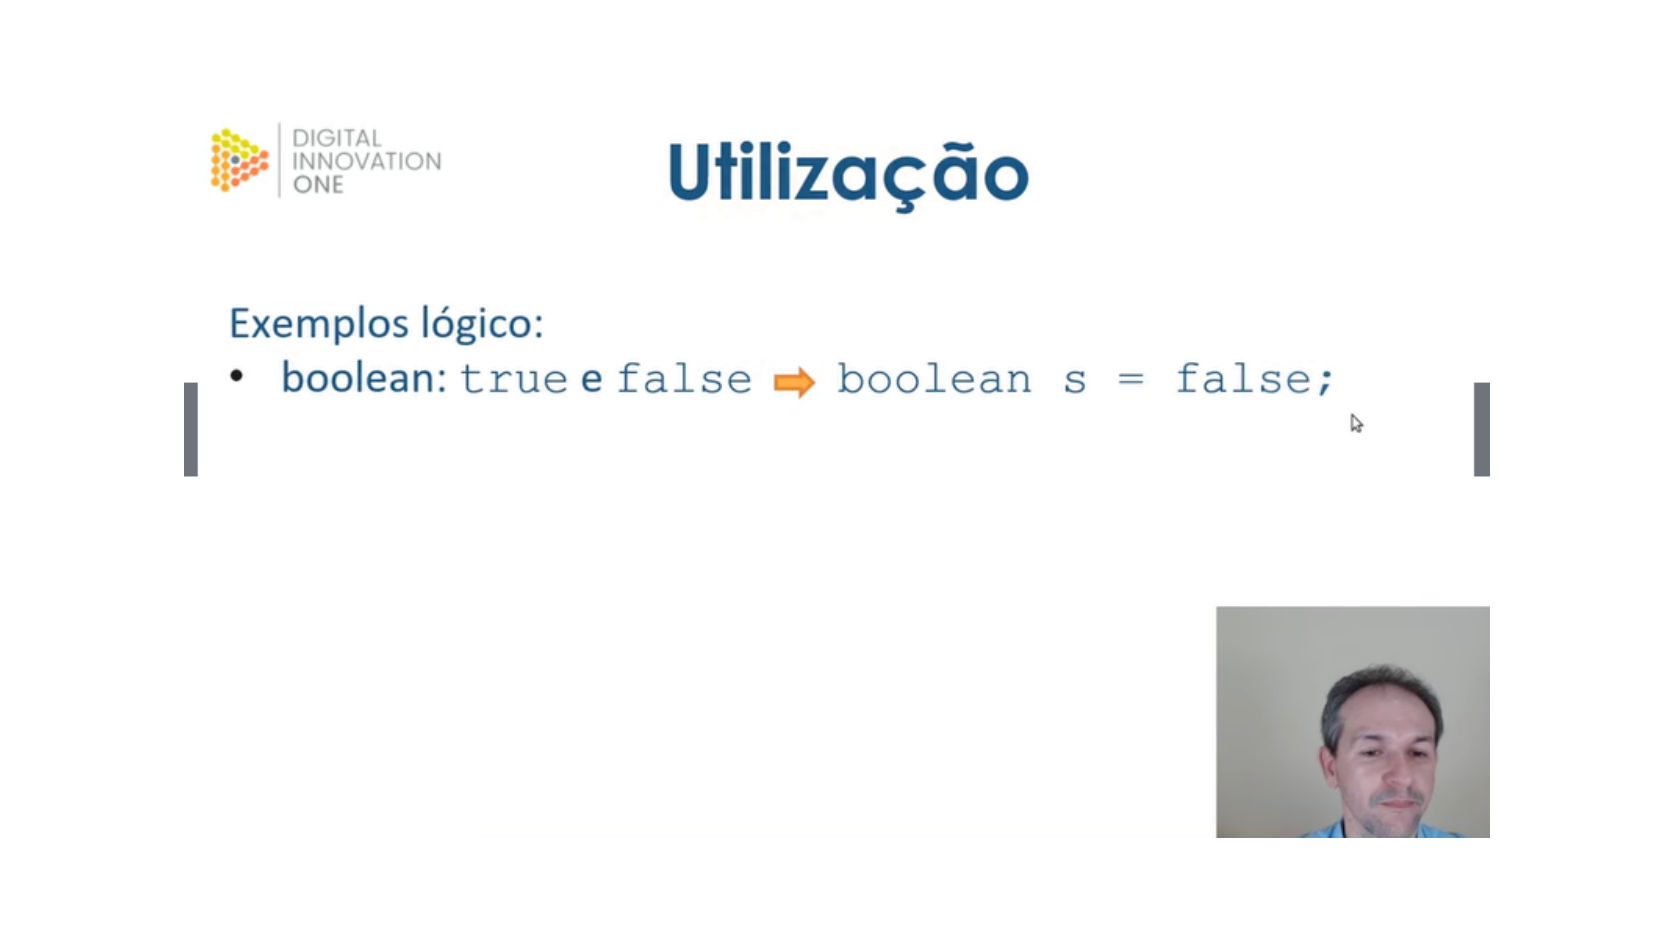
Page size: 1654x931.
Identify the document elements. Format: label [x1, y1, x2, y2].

picture [184, 103, 1490, 839]
